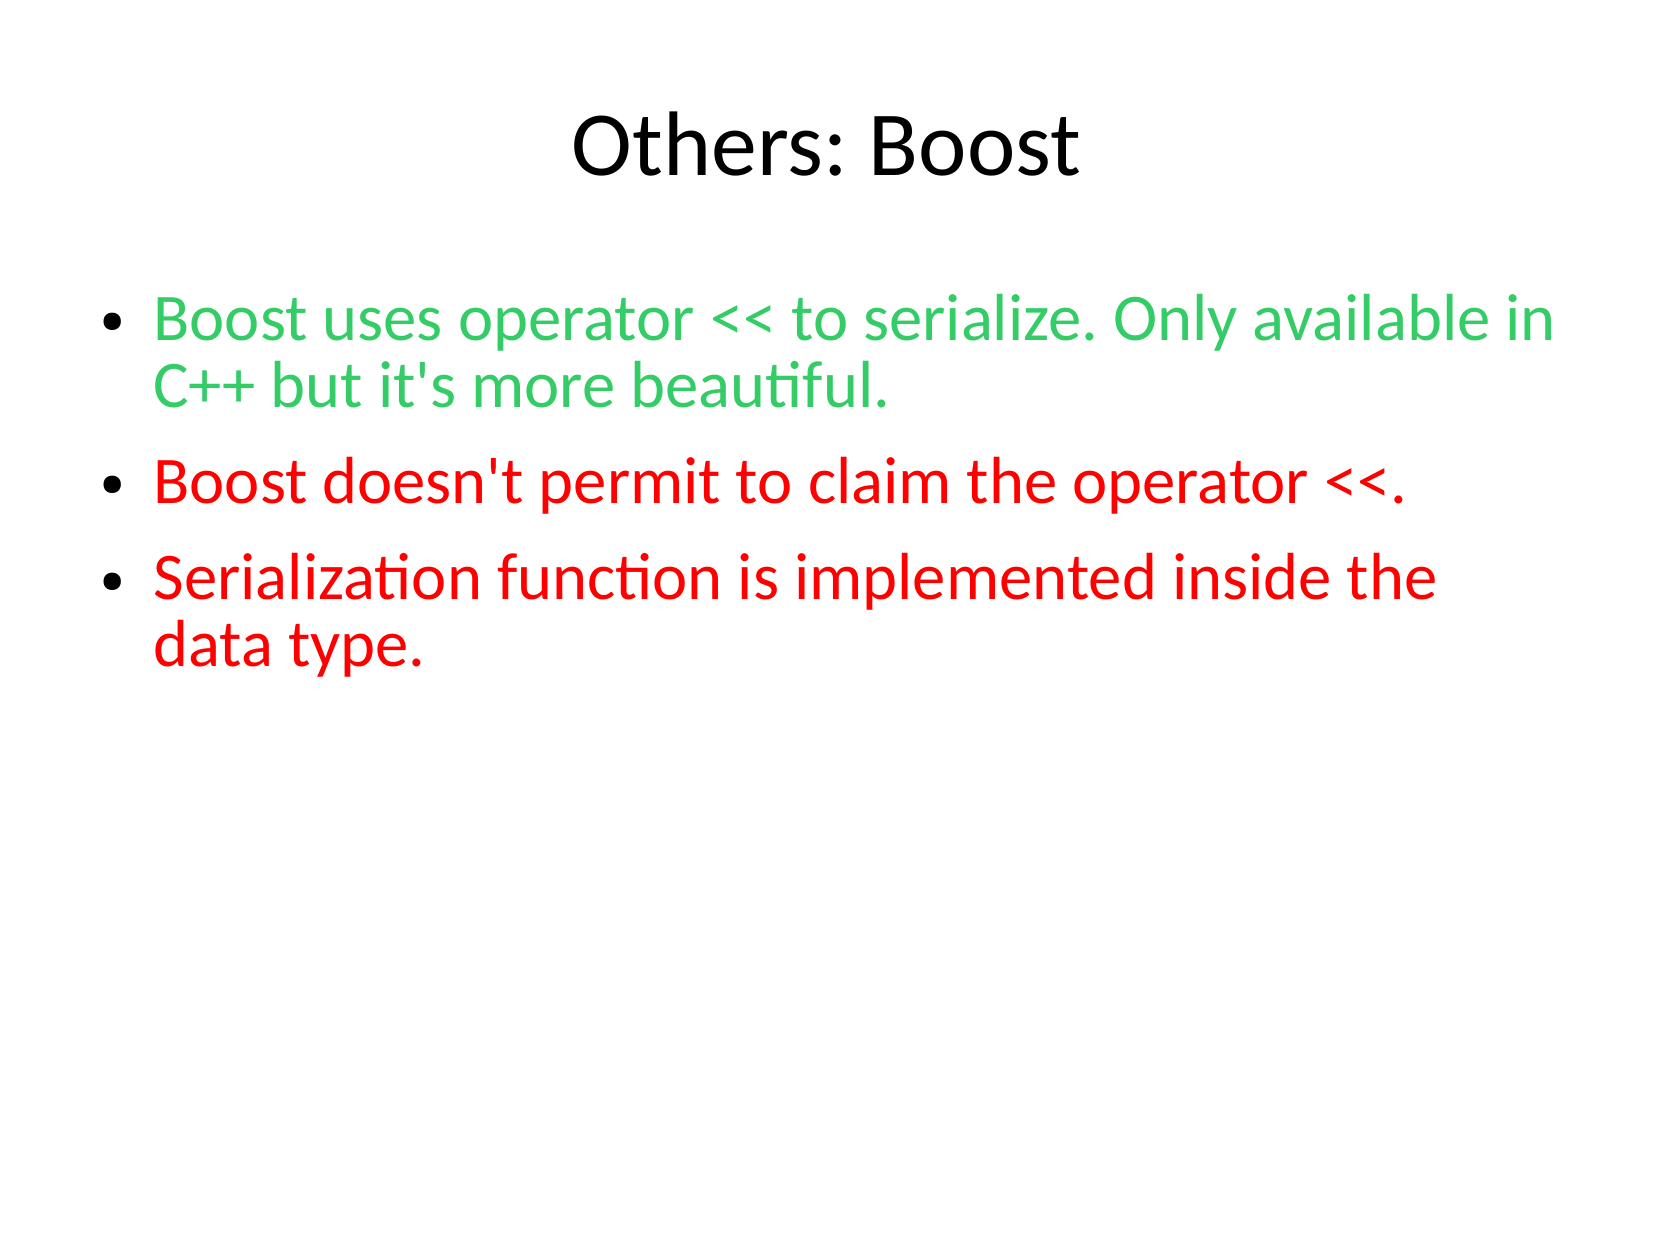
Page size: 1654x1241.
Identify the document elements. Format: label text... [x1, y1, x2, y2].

list Boost uses operator << to serialize. Only available in C++ but it's more beautiful. Boost doesn't permit to claim the operator <<. Serialization function is implemented inside the data type. [82, 290, 1571, 1010]
title Others: Boost [82, 49, 1571, 257]
